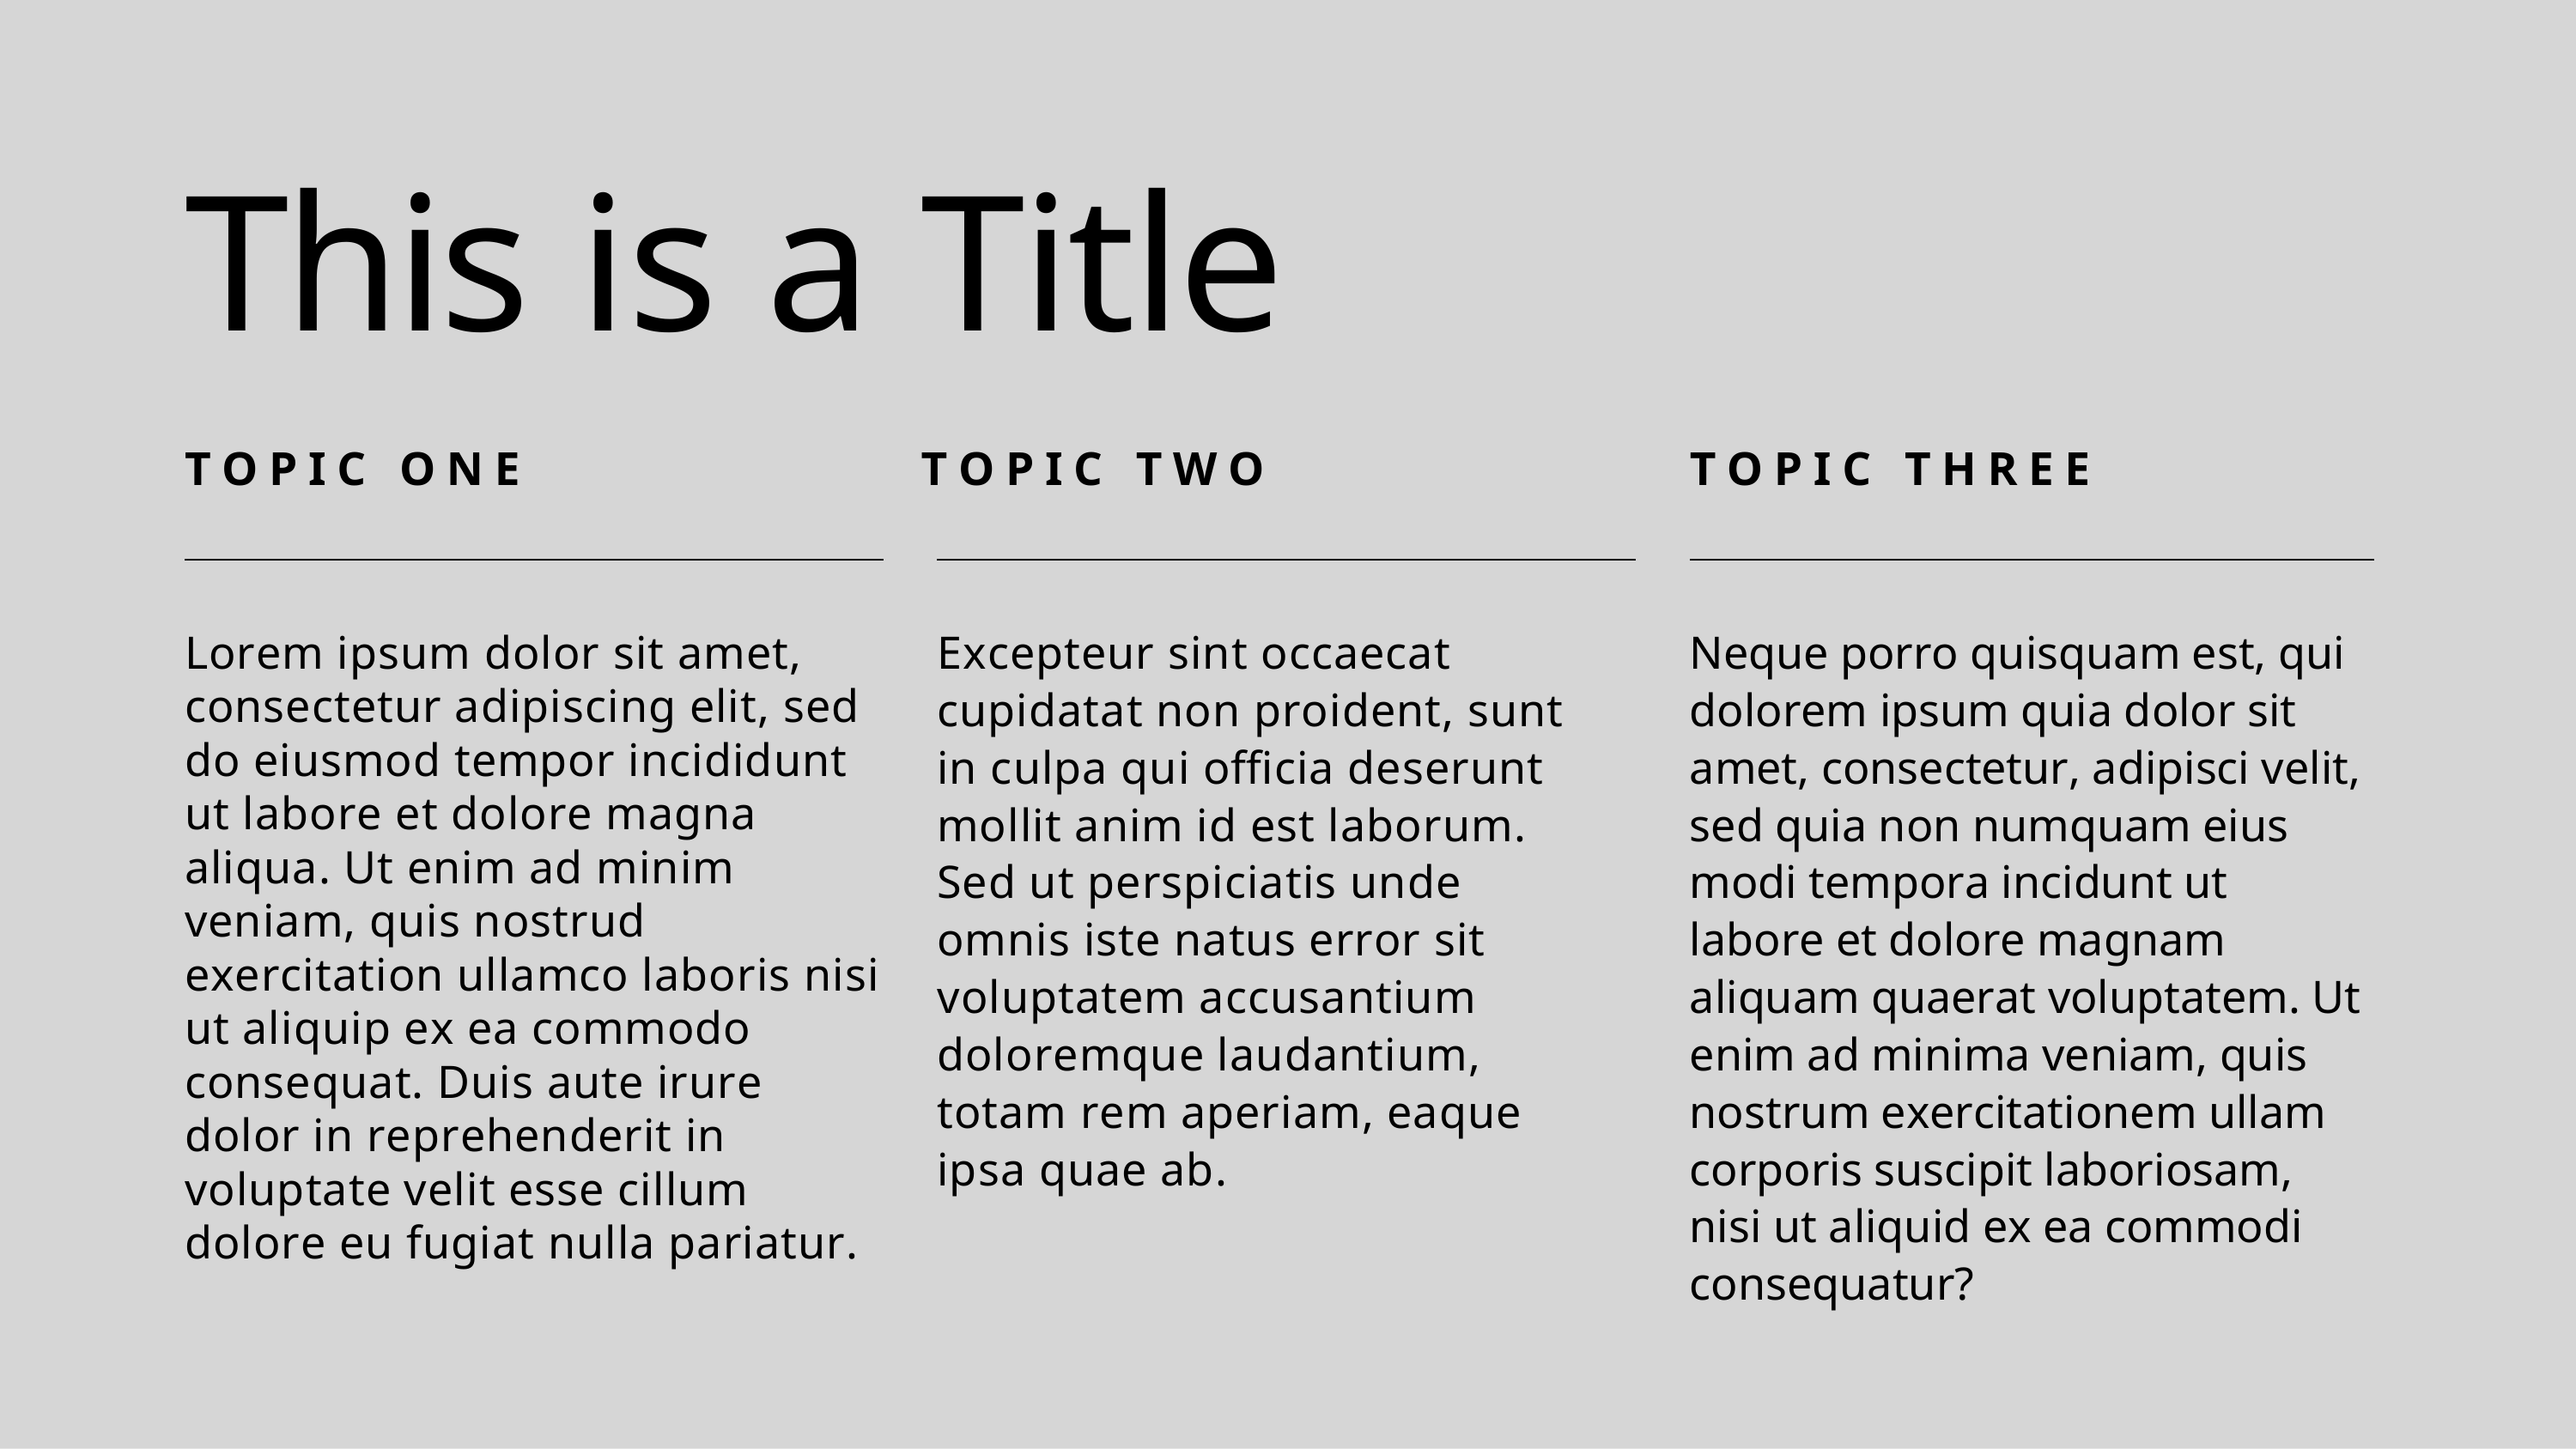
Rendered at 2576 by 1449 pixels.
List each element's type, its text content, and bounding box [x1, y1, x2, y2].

text_box Lorem ipsum dolor sit amet, consectetur adipiscing elit, sed do eiusmod tempor incididunt ut labore et dolore magna aliqua. Ut enim ad minim veniam, quis nostrud exercitation ullamco laboris nisi ut aliquip ex ea commodo consequat. Duis aute irure dolor in reprehenderit in voluptate velit esse cillum dolore eu fugiat nulla pariatur. [182, 618, 884, 1269]
text_box TOPIC THREE [1687, 438, 2389, 497]
text_box TOPIC TWO [919, 438, 1620, 497]
text_box TOPIC ONE [182, 438, 884, 497]
title This is a Title [182, 136, 2405, 408]
text_box Excepteur sint occaecat cupidatat non proident, sunt in culpa qui officia deserunt mollit anim id est laborum. Sed ut perspiciatis unde omnis iste natus error sit voluptatem accusantium doloremque laudantium, totam rem aperiam, eaque ipsa quae ab. [935, 618, 1604, 1195]
text_box Neque porro quisquam est, qui dolorem ipsum quia dolor sit amet, consectetur, adipisci velit, sed quia non numquam eius modi tempora incidunt ut labore et dolore magnam aliquam quaerat voluptatem. Ut enim ad minima veniam, quis nostrum exercitationem ullam corporis suscipit laboriosam, nisi ut aliquid ex ea commodi consequatur? [1687, 618, 2362, 1310]
